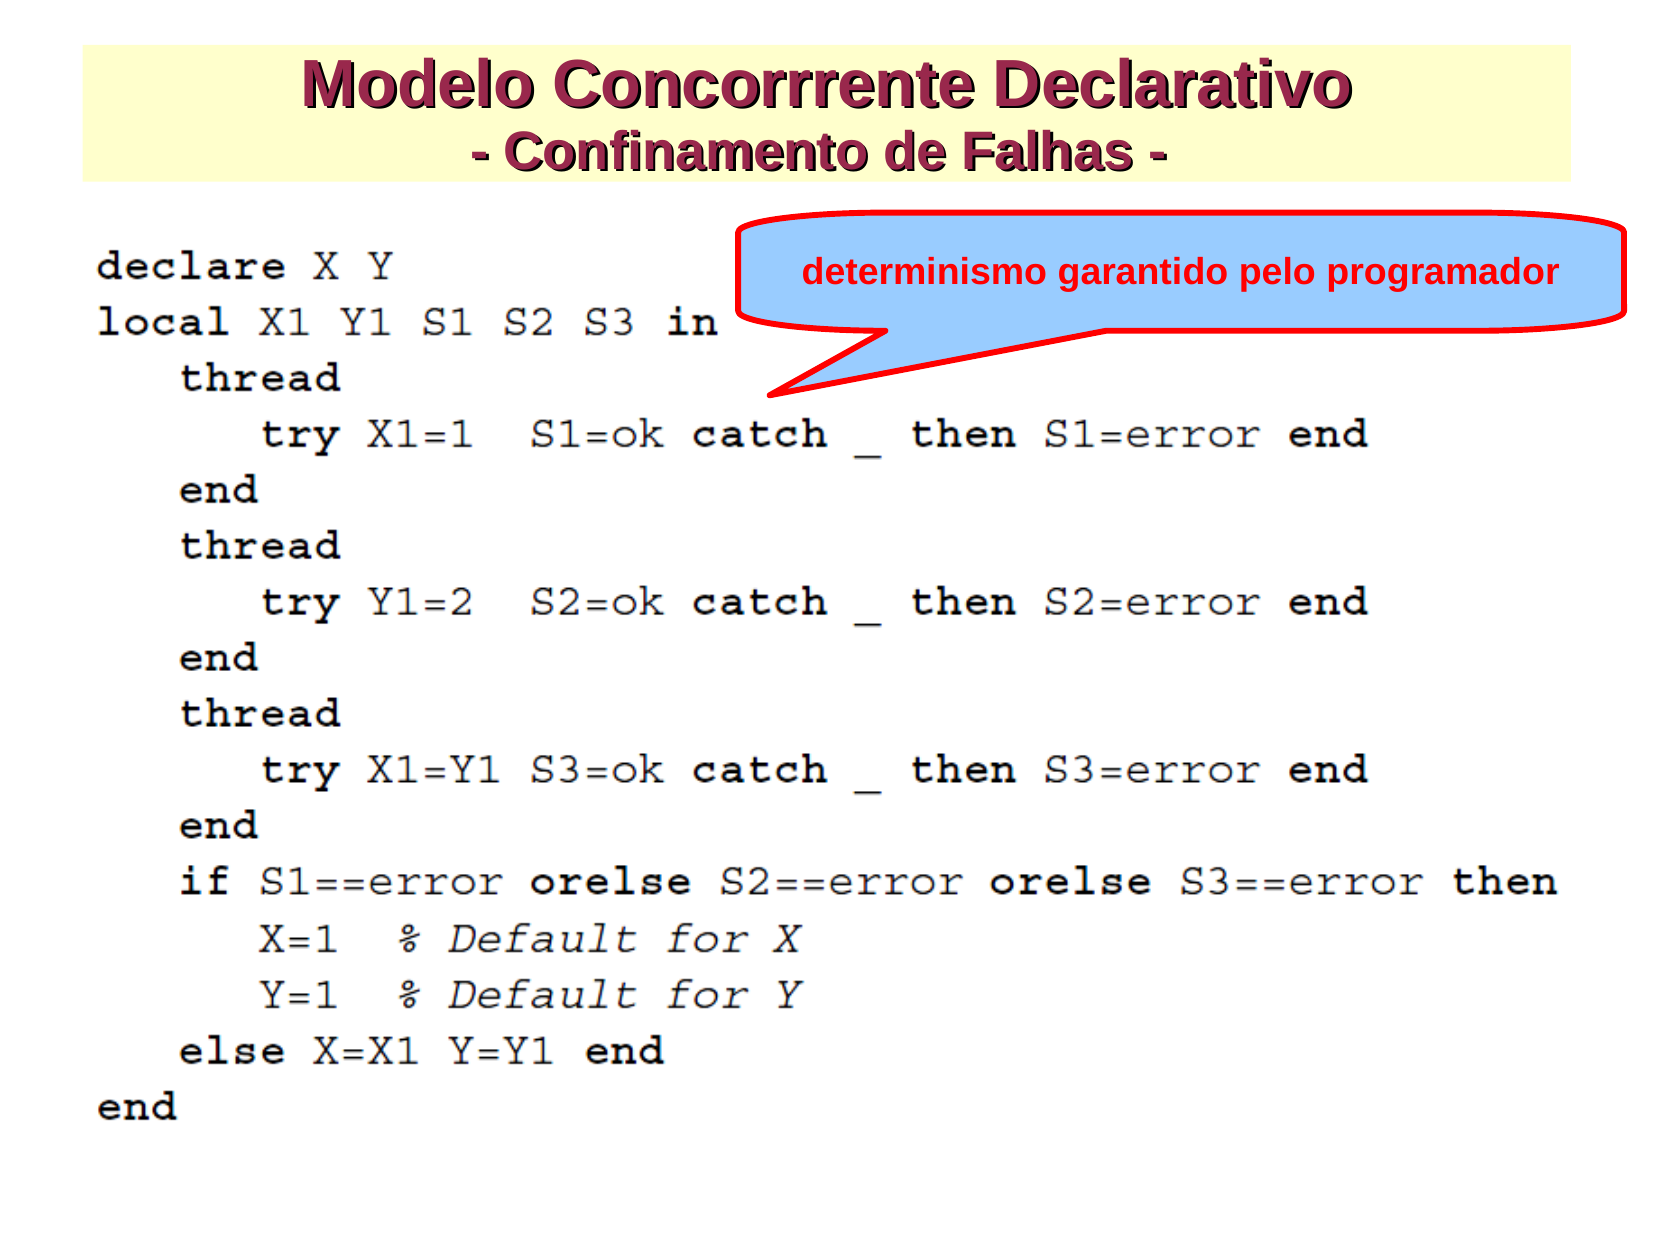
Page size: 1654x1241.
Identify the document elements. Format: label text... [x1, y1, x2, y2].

title Modelo Concorrrente Declarativo - Confinamento de Falhas - [82, 44, 1571, 182]
text_box determinismo garantido pelo programador [738, 212, 1625, 396]
picture [88, 238, 1566, 1123]
